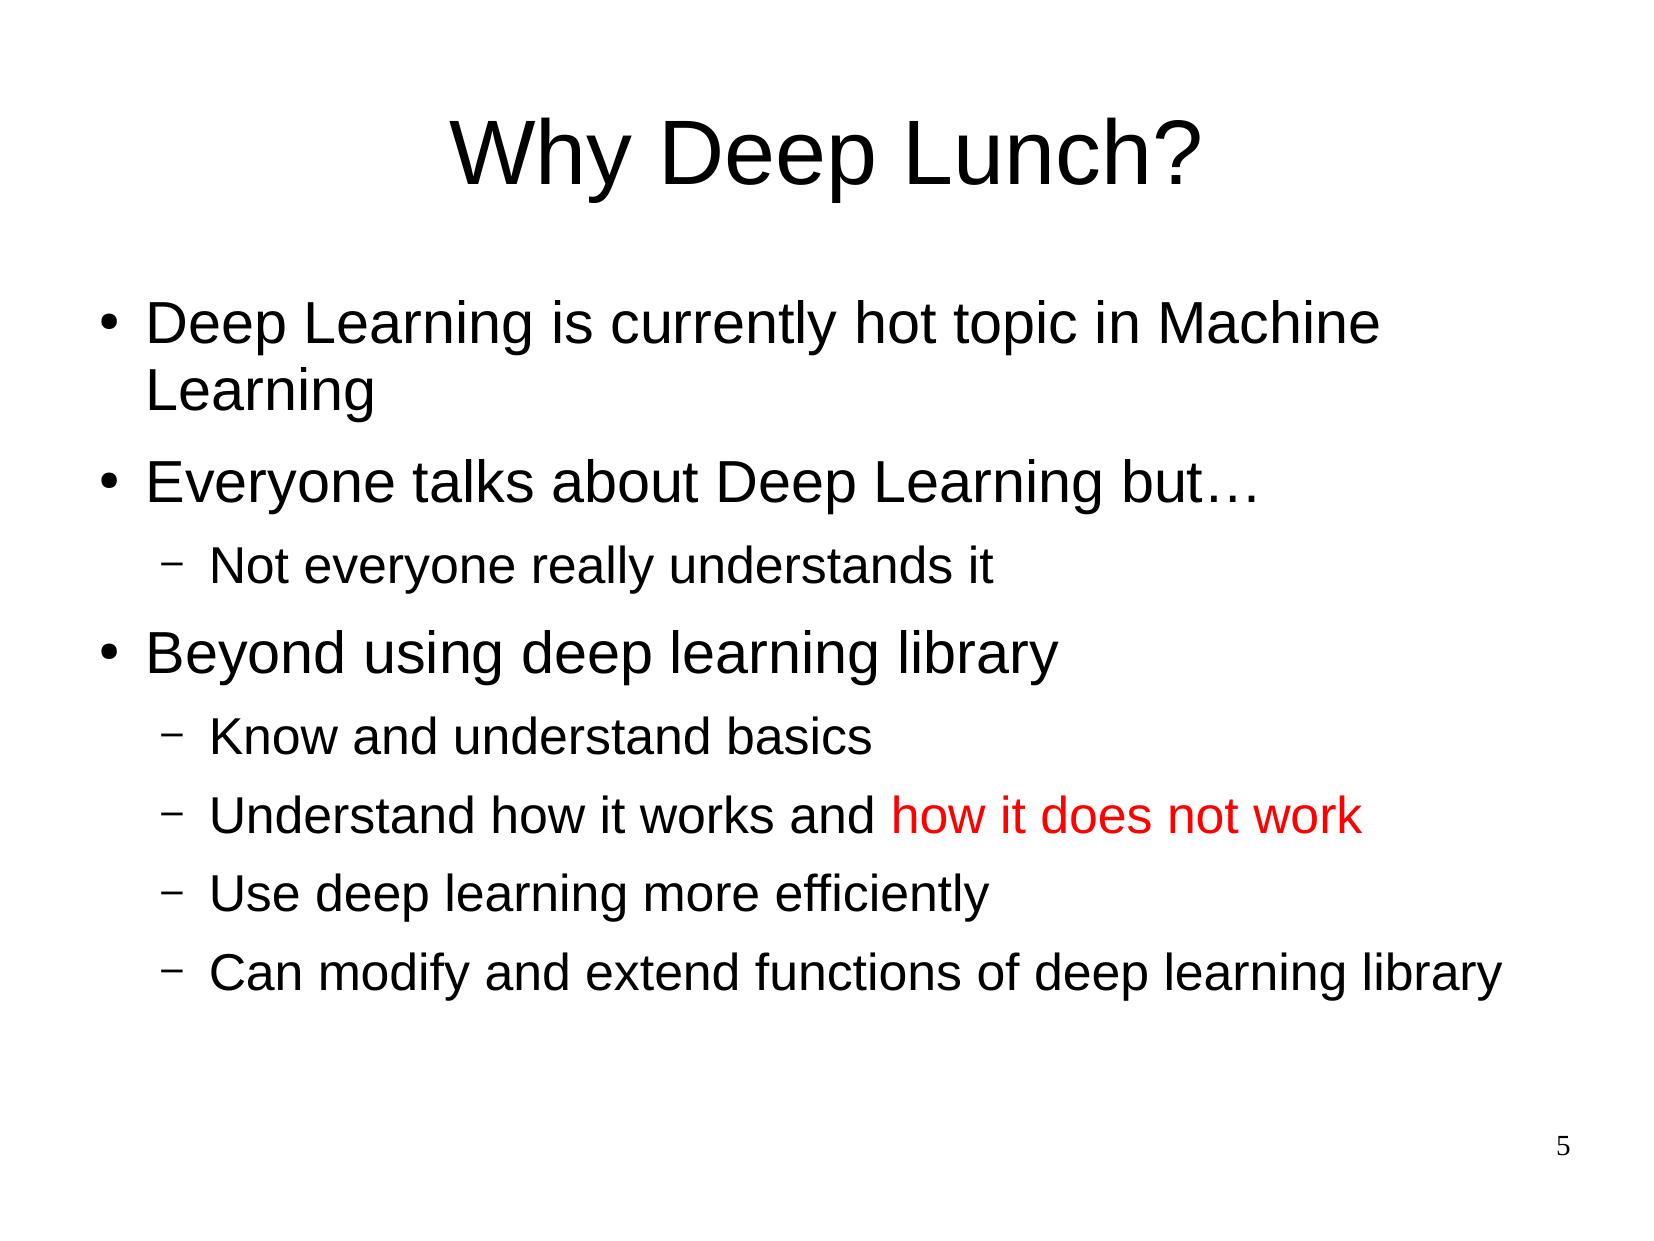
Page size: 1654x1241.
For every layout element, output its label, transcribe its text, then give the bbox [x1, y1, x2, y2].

title Why Deep Lunch? [82, 49, 1571, 257]
list Deep Learning is currently hot topic in Machine Learning Everyone talks about Deep Learning but… Not everyone really understands it Beyond using deep learning library Know and understand basics Understand how it works and how it does not work Use deep learning more efficiently Can modify and extend functions of deep learning library [82, 290, 1571, 1010]
